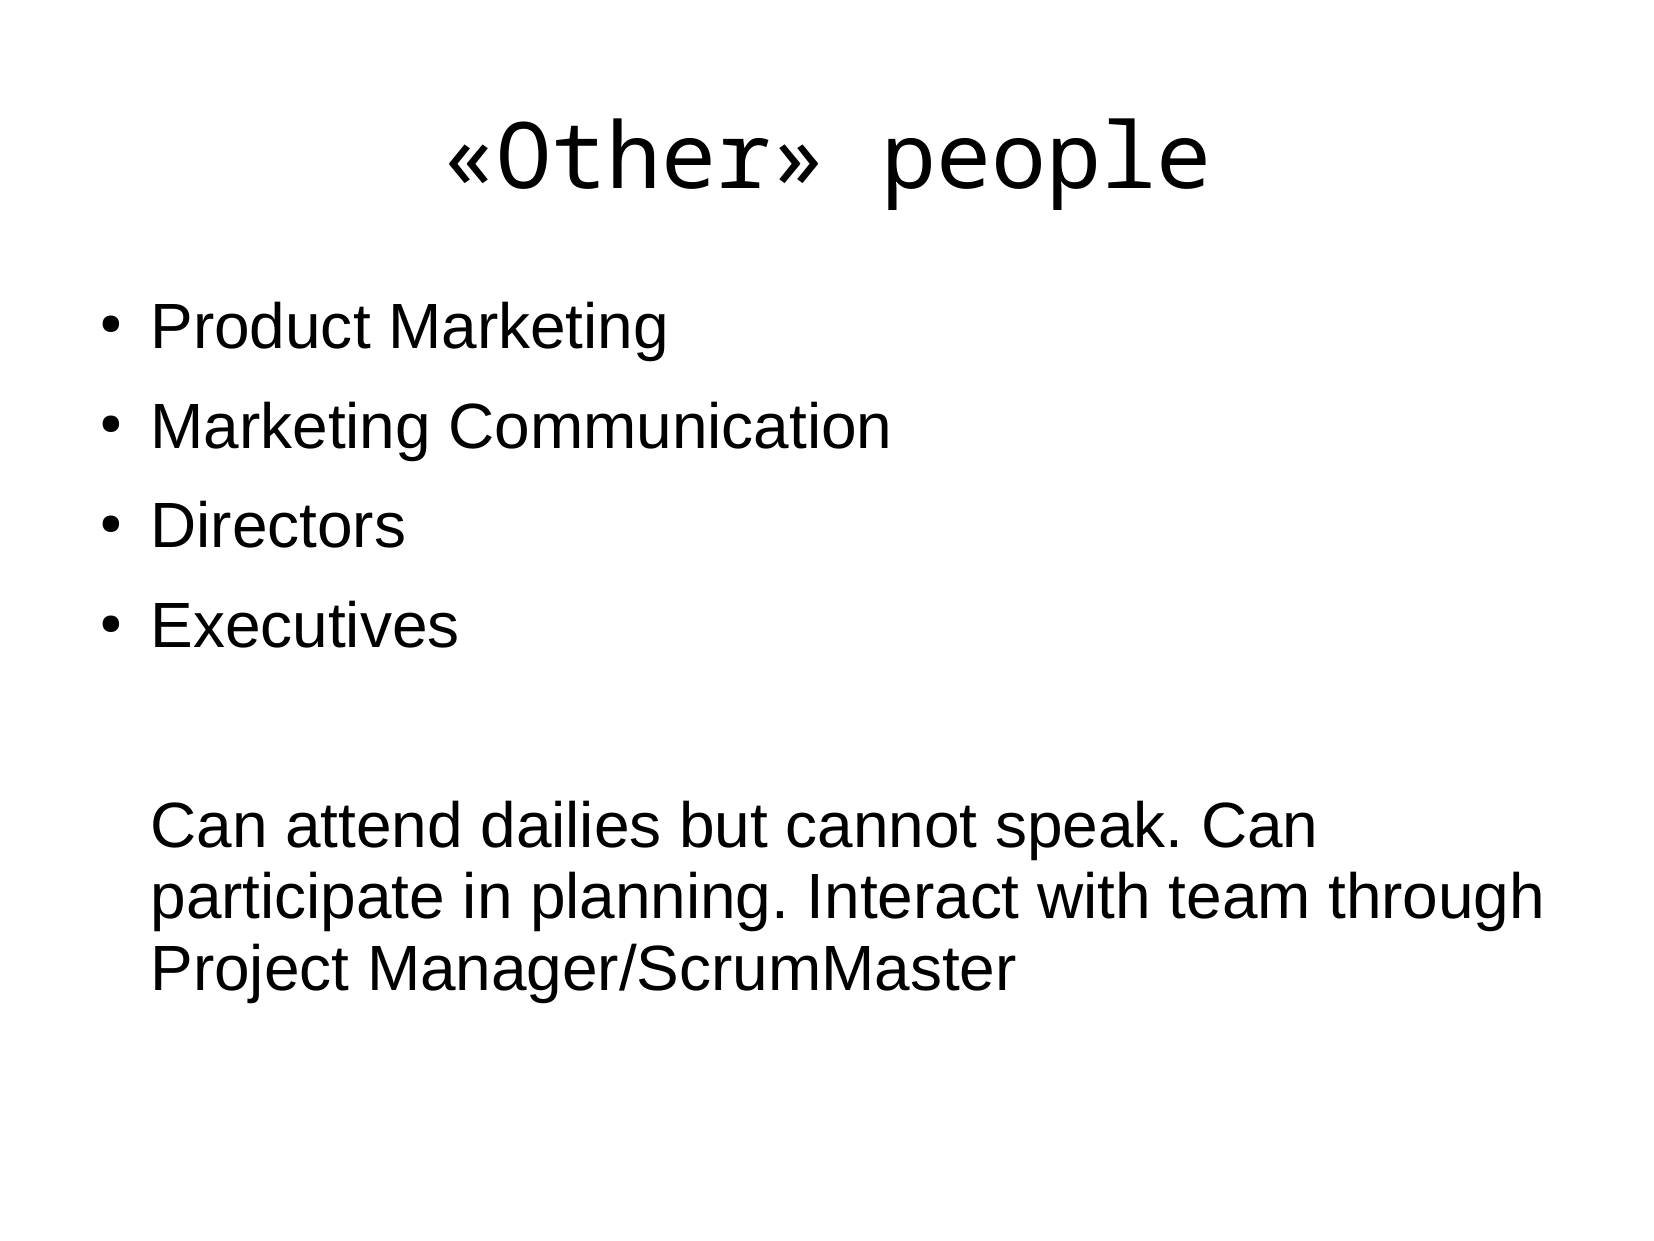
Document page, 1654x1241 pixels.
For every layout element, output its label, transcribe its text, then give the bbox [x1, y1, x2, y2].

list Product Marketing Marketing Communication Directors Executives Can attend dailies but cannot speak. Can participate in planning. Interact with team through Project Manager/ScrumMaster [82, 290, 1571, 1010]
title «Other» people [82, 49, 1571, 257]
